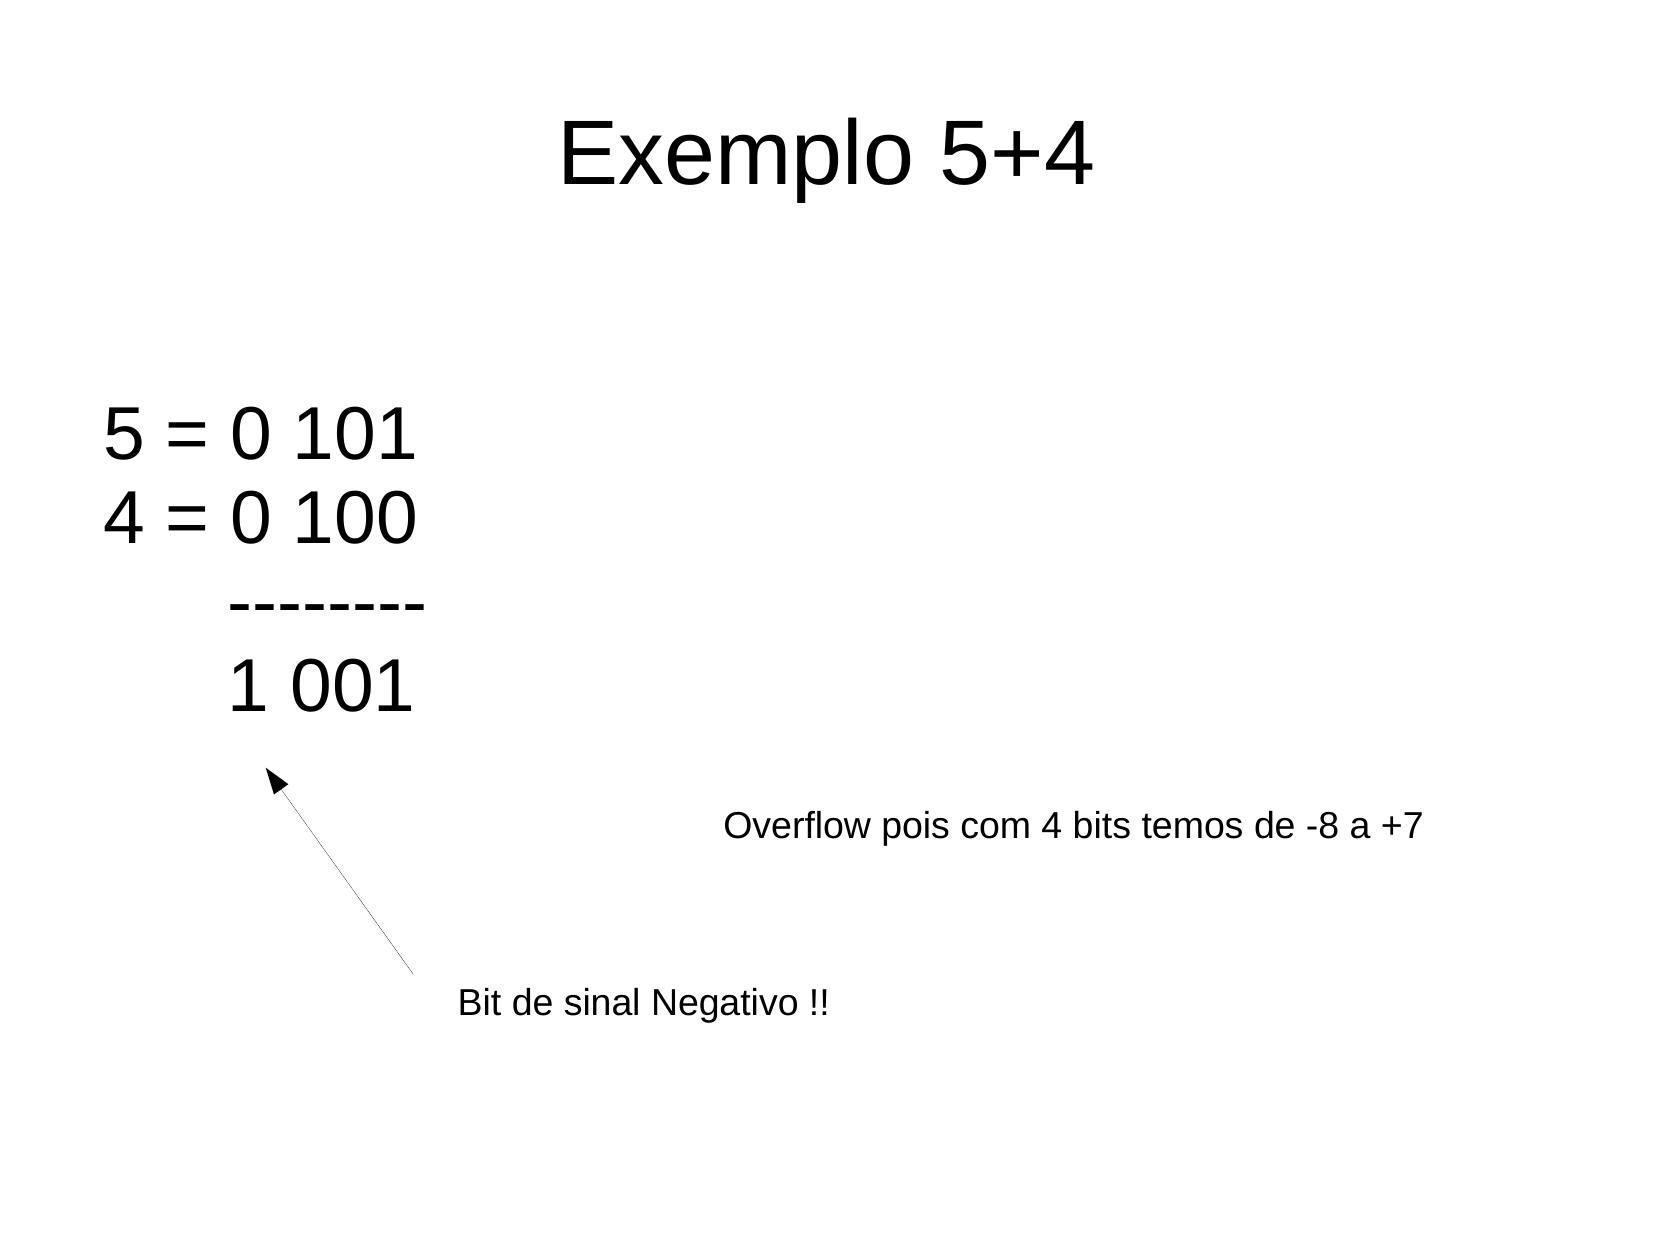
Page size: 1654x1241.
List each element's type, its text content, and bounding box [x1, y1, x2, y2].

text_box 5 = 0 101 4 = 0 100 -------- 1 001 [88, 383, 1239, 1143]
title Exemplo 5+4 [82, 49, 1571, 257]
text_box Bit de sinal Negativo !! [442, 974, 845, 1036]
text_box Overflow pois com 4 bits temos de -8 a +7 [708, 797, 1440, 859]
